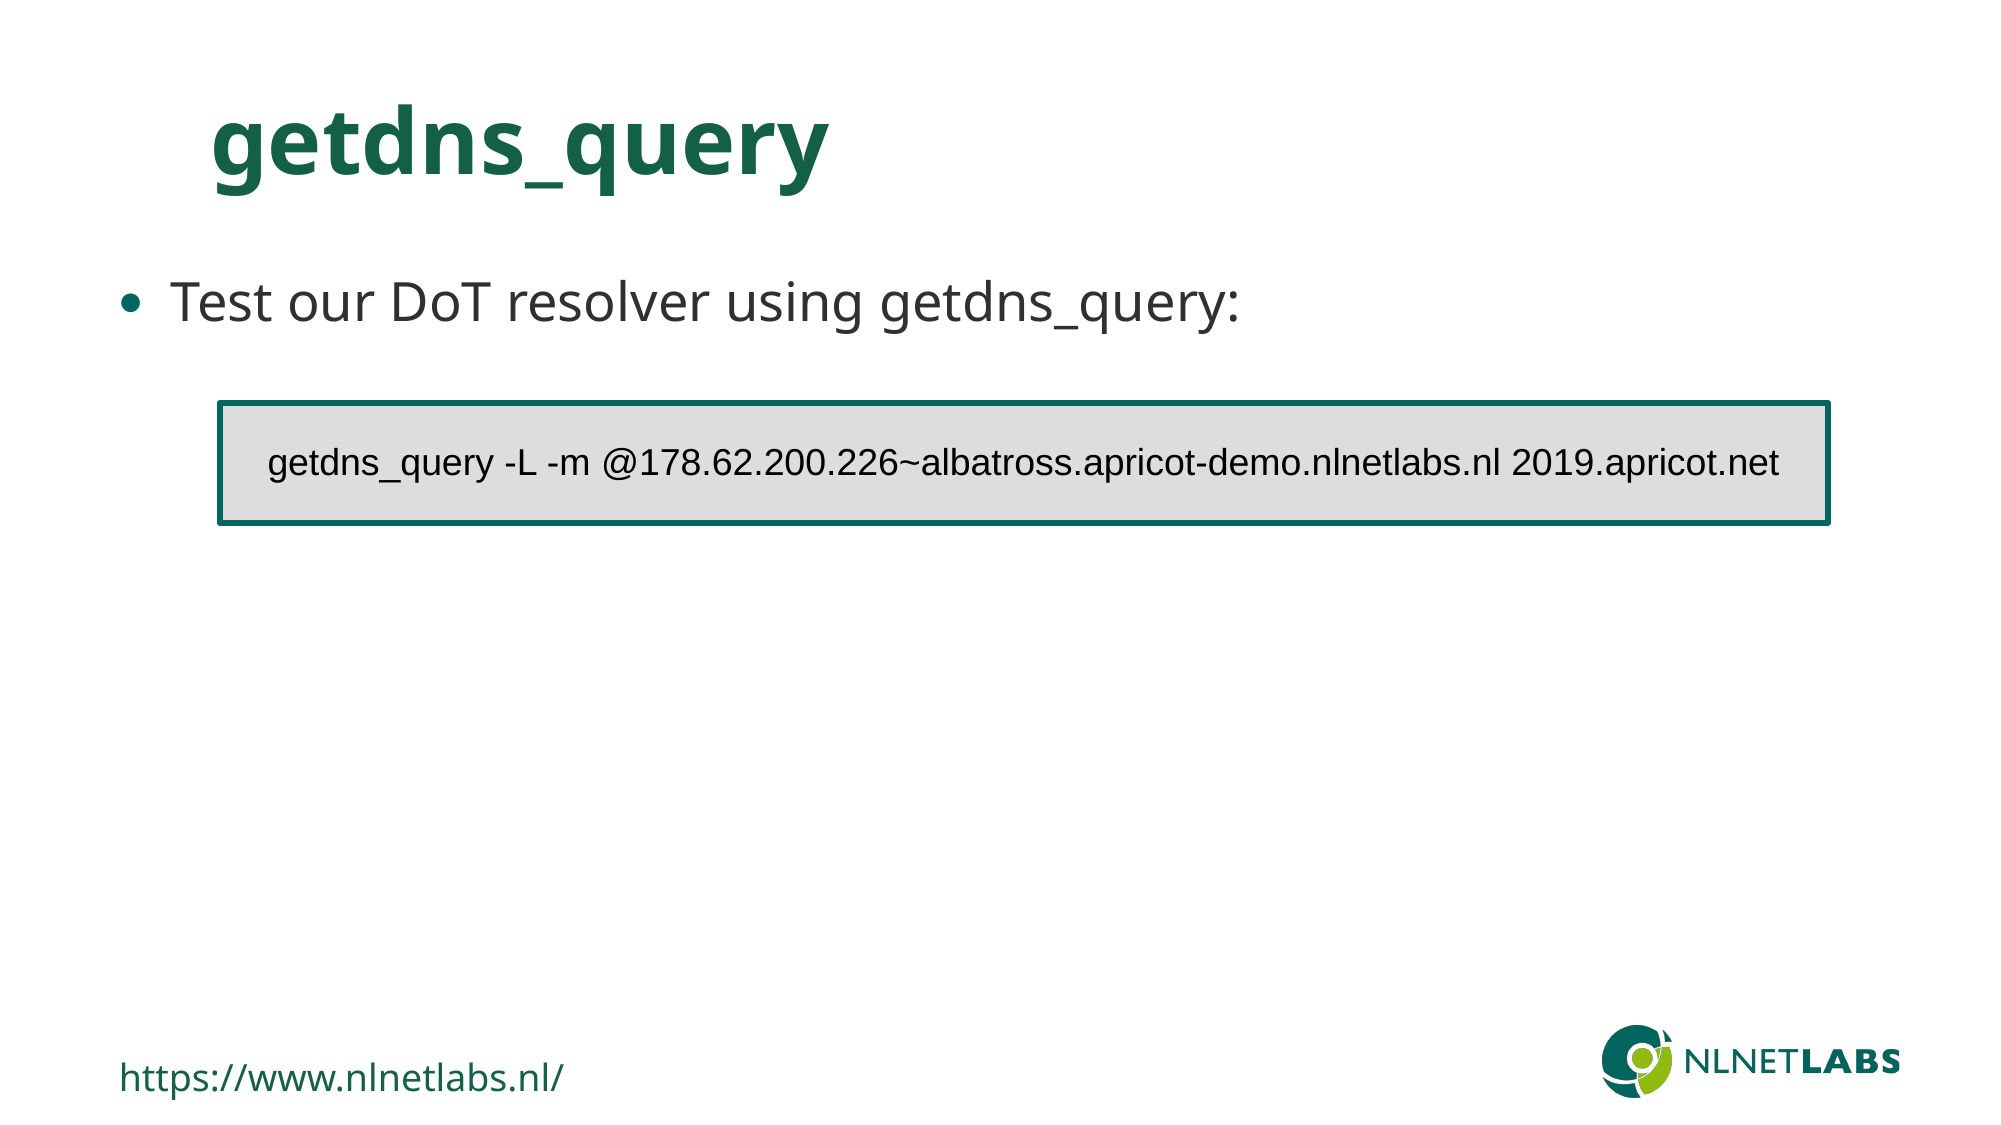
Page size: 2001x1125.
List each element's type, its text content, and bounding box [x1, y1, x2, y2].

title getdns_query [210, 44, 1900, 233]
text_box getdns_query -L -m @178.62.200.226~albatross.apricot-demo.nlnetlabs.nl 2019.apricot.net [219, 402, 1828, 523]
list Test our DoT resolver using getdns_query: [99, 263, 1900, 916]
picture [1602, 1025, 1900, 1098]
